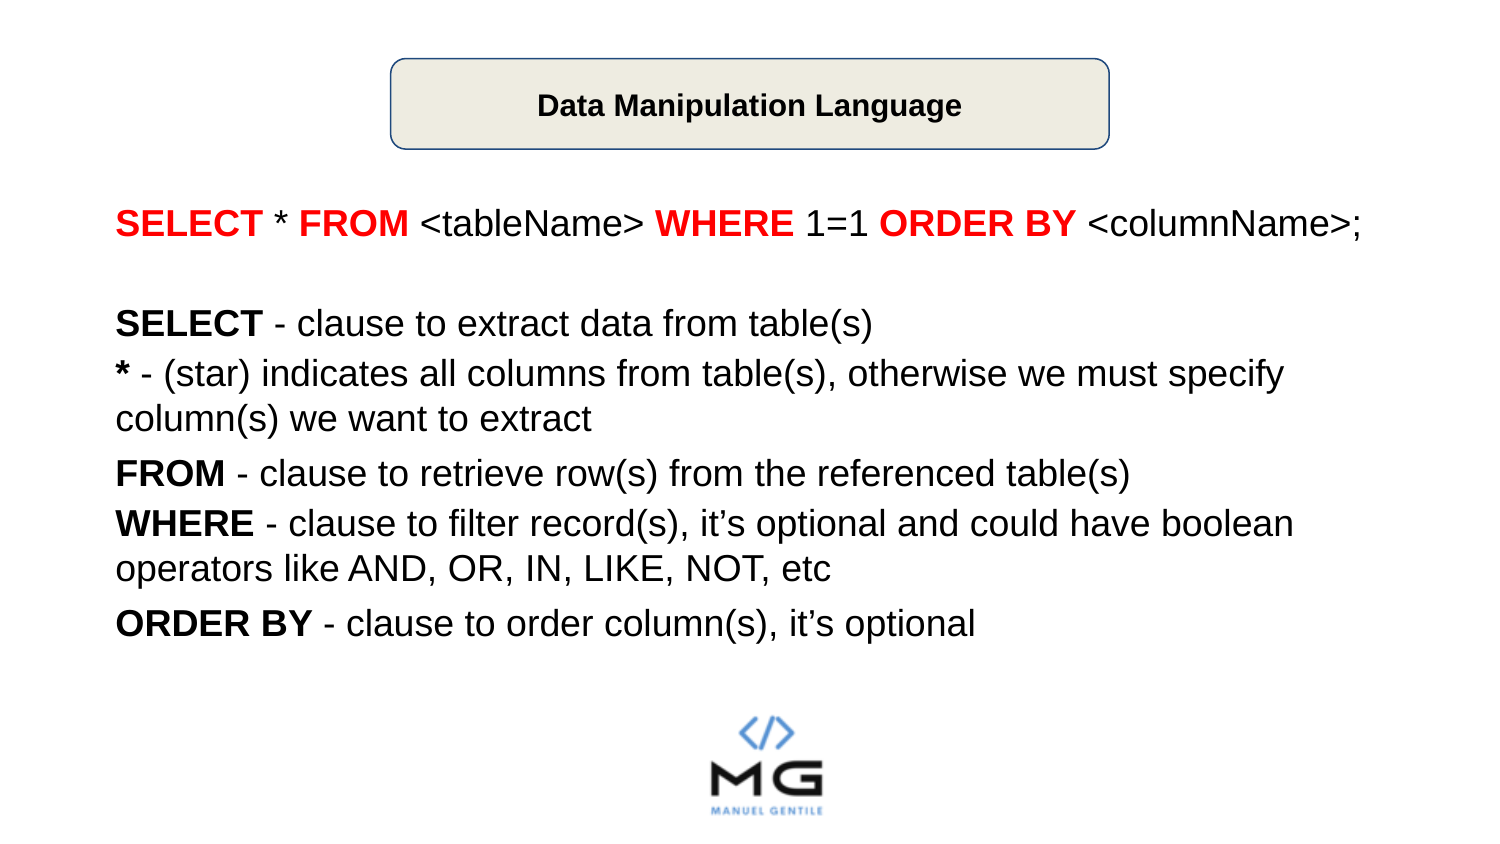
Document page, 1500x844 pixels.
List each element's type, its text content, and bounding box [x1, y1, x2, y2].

picture [688, 687, 846, 844]
text_box * - (star) indicates all columns from table(s), otherwise we must specify column(s) we want to extract [100, 334, 1424, 433]
text_box ORDER BY - clause to order column(s), it’s optional [100, 583, 1424, 644]
text_box FROM - clause to retrieve row(s) from the referenced table(s) [100, 433, 1424, 483]
text_box Data Manipulation Language [390, 58, 1110, 150]
text_box SELECT - clause to extract data from table(s) [100, 283, 1424, 334]
text_box SELECT * FROM <tableName> WHERE 1=1 ORDER BY <columnName>; [100, 183, 1424, 244]
text_box WHERE - clause to filter record(s), it’s optional and could have boolean operators like AND, OR, IN, LIKE, NOT, etc [100, 483, 1424, 544]
